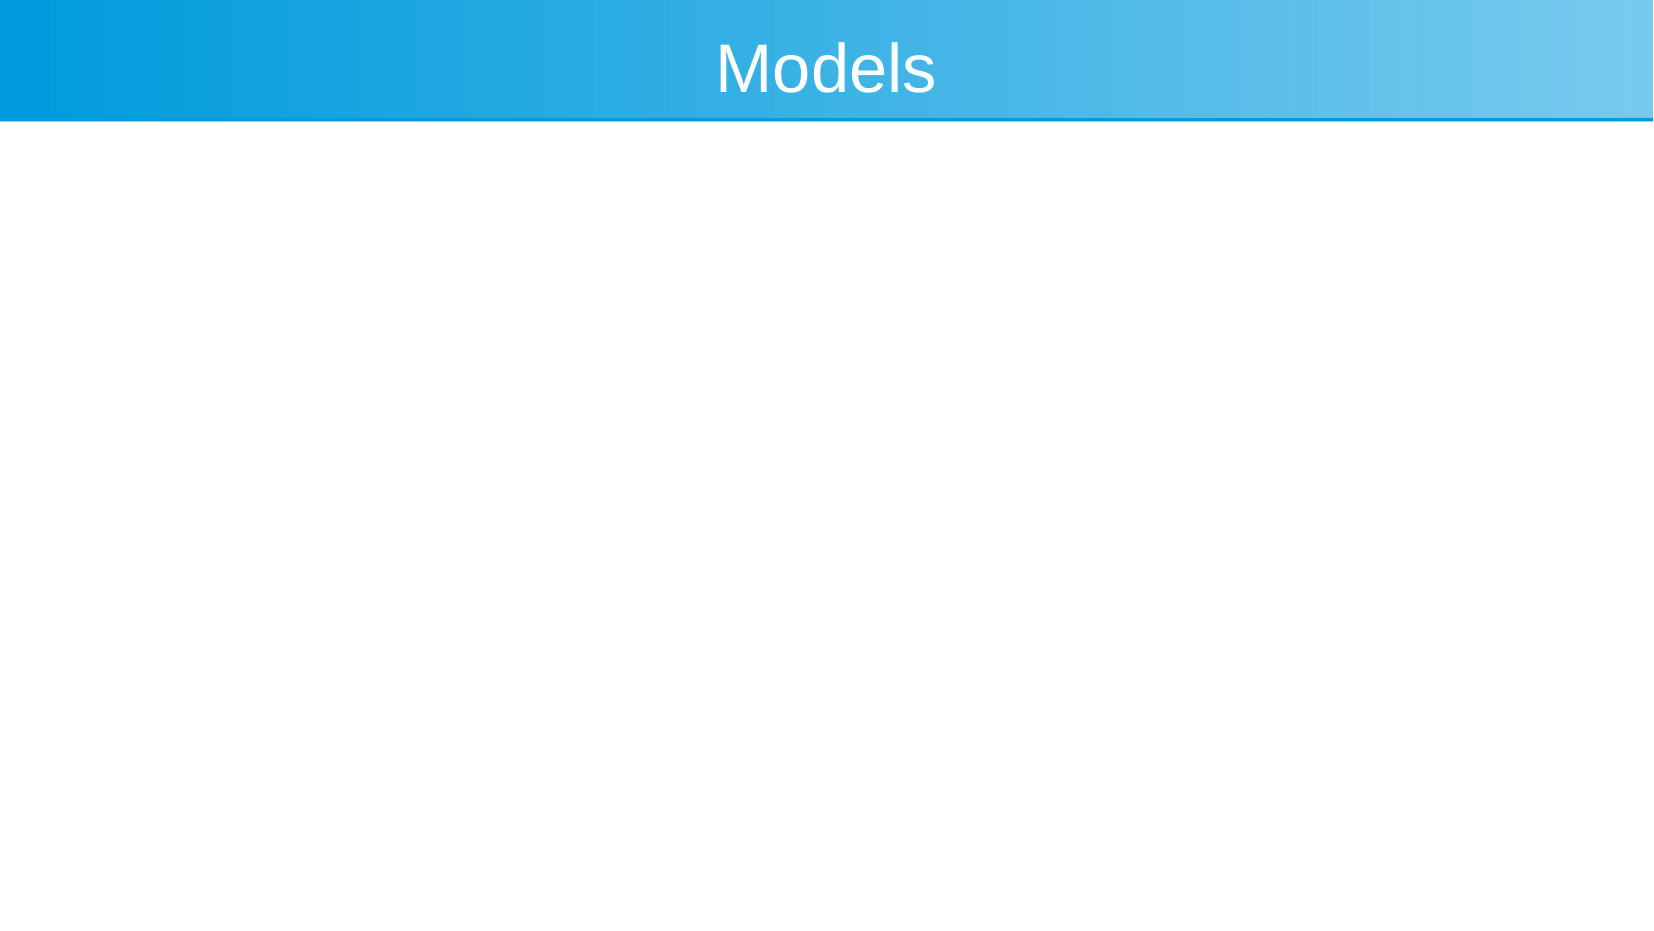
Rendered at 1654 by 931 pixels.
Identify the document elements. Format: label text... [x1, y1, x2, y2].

title Models [59, 29, 1595, 108]
